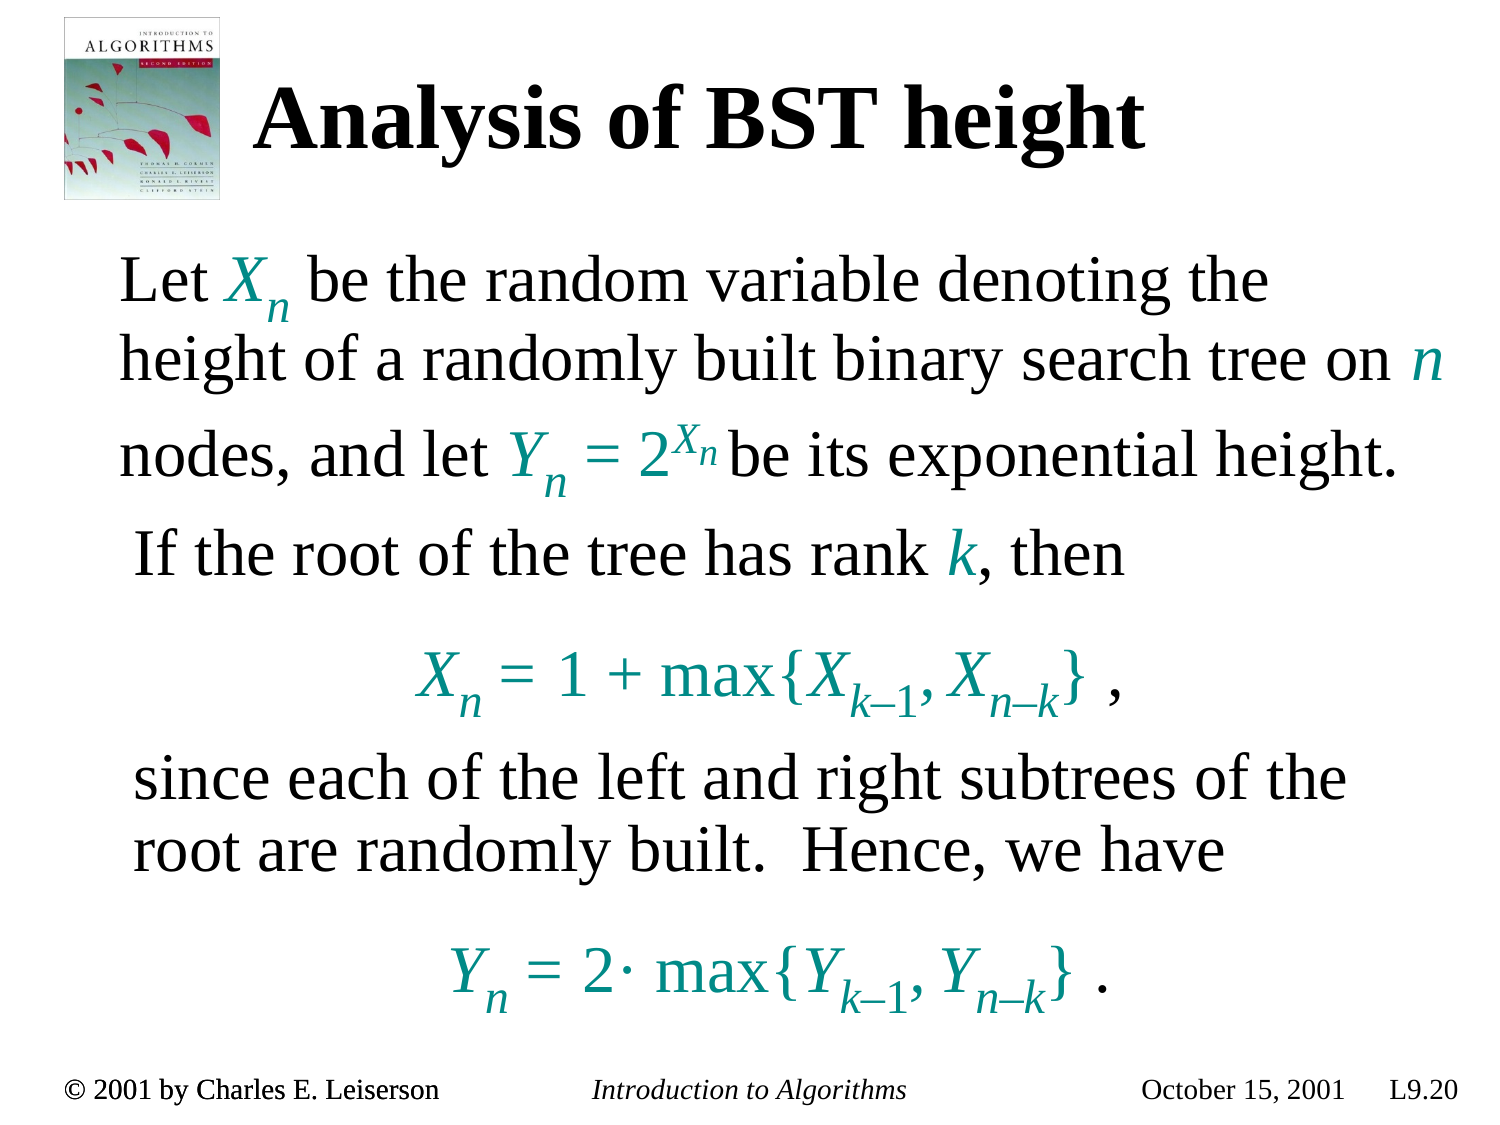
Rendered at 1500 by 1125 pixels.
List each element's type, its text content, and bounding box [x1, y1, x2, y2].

text_box Introduction to Algorithms [577, 1062, 923, 1113]
text_box October 15, 2001 L9.<number> [1033, 1062, 1474, 1113]
text_box Let Xn be the random variable denoting the height of a randomly built binary search tree on n nodes, and let Yn = 2Xn be its exponential height. [104, 212, 1471, 505]
text_box Analysis of BST height [237, 24, 1476, 213]
picture [64, 17, 220, 200]
text_box If the root of the tree has rank k, then Xn = 1 + max{Xk–1, Xn–k} , since each of the left and right subtrees of the root are randomly built. Hence, we have Yn = 2· max{Yk–1, Yn–k} . [118, 509, 1441, 1021]
